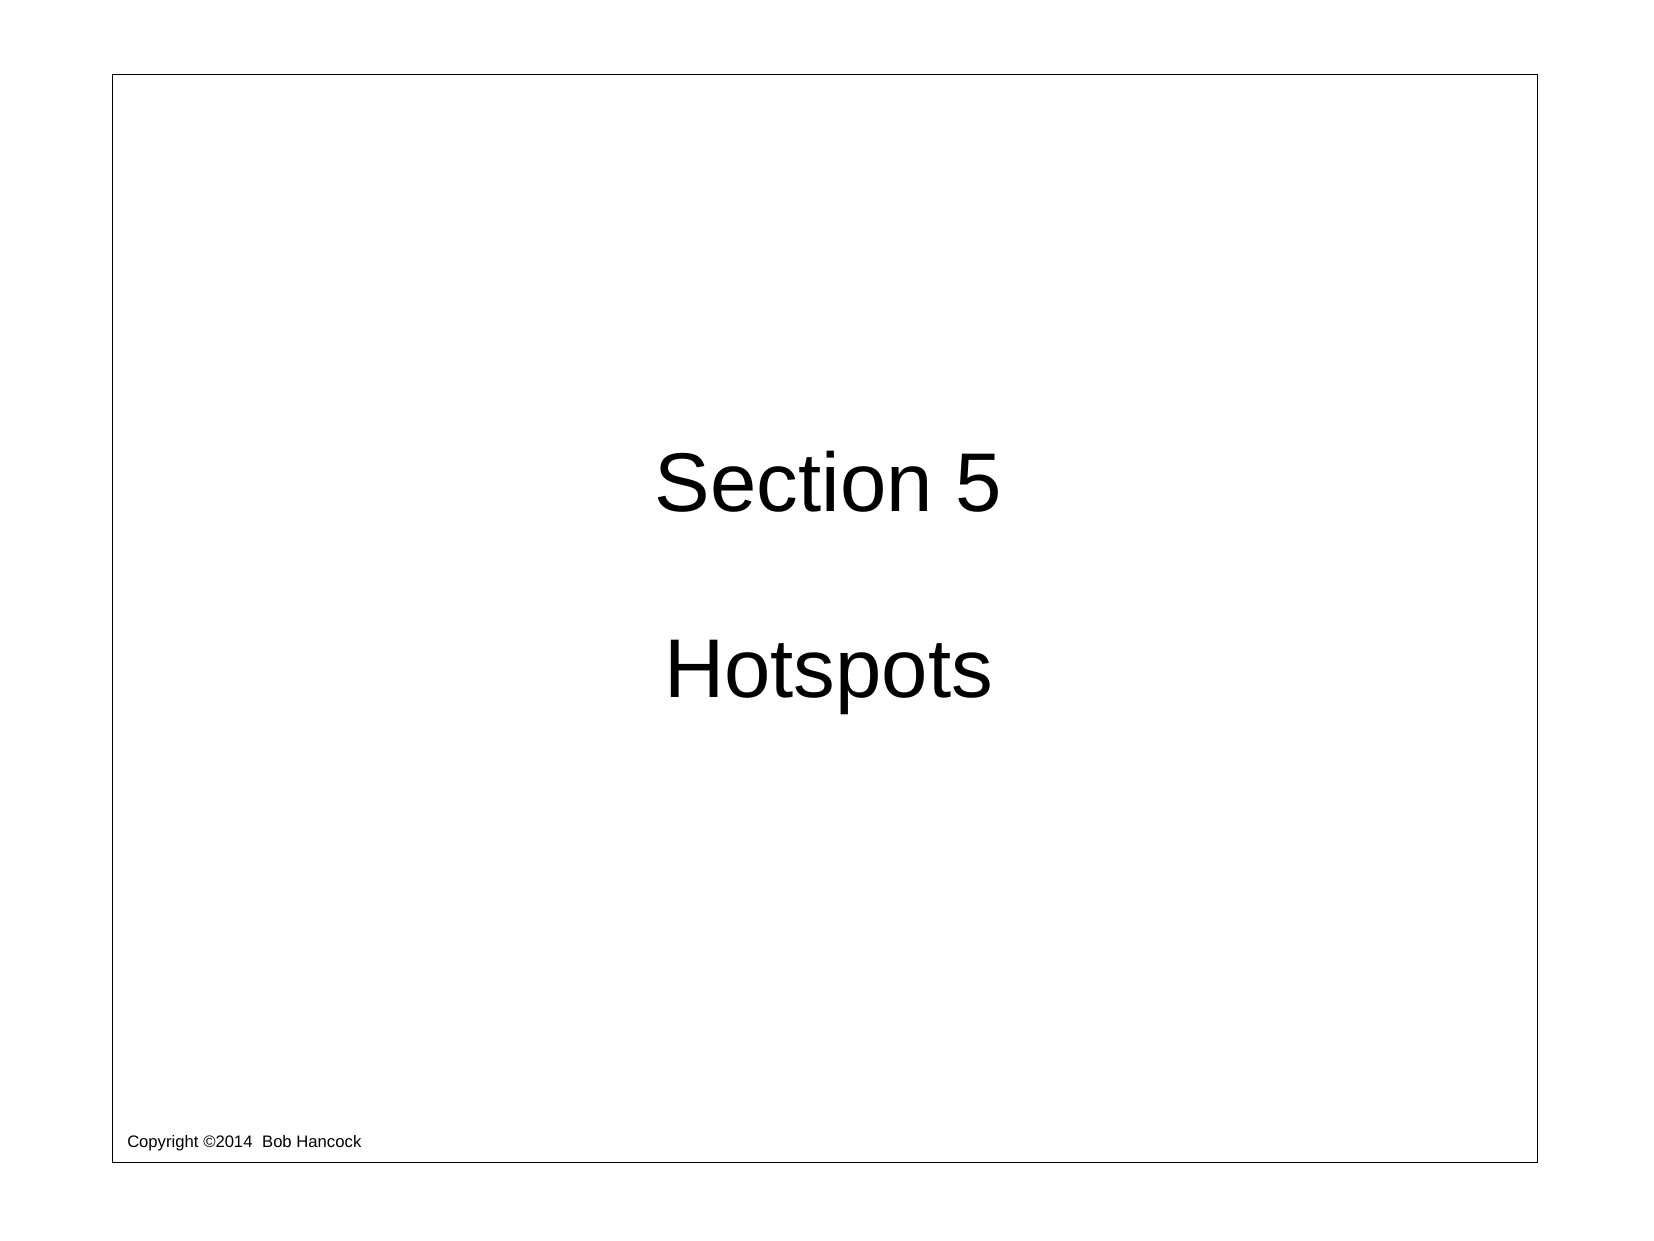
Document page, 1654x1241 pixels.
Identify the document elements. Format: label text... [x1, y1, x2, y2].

text_box Copyright ©2014 Bob Hancock [112, 1125, 377, 1159]
subtitle Section 5 Hotspots [251, 164, 1407, 1099]
